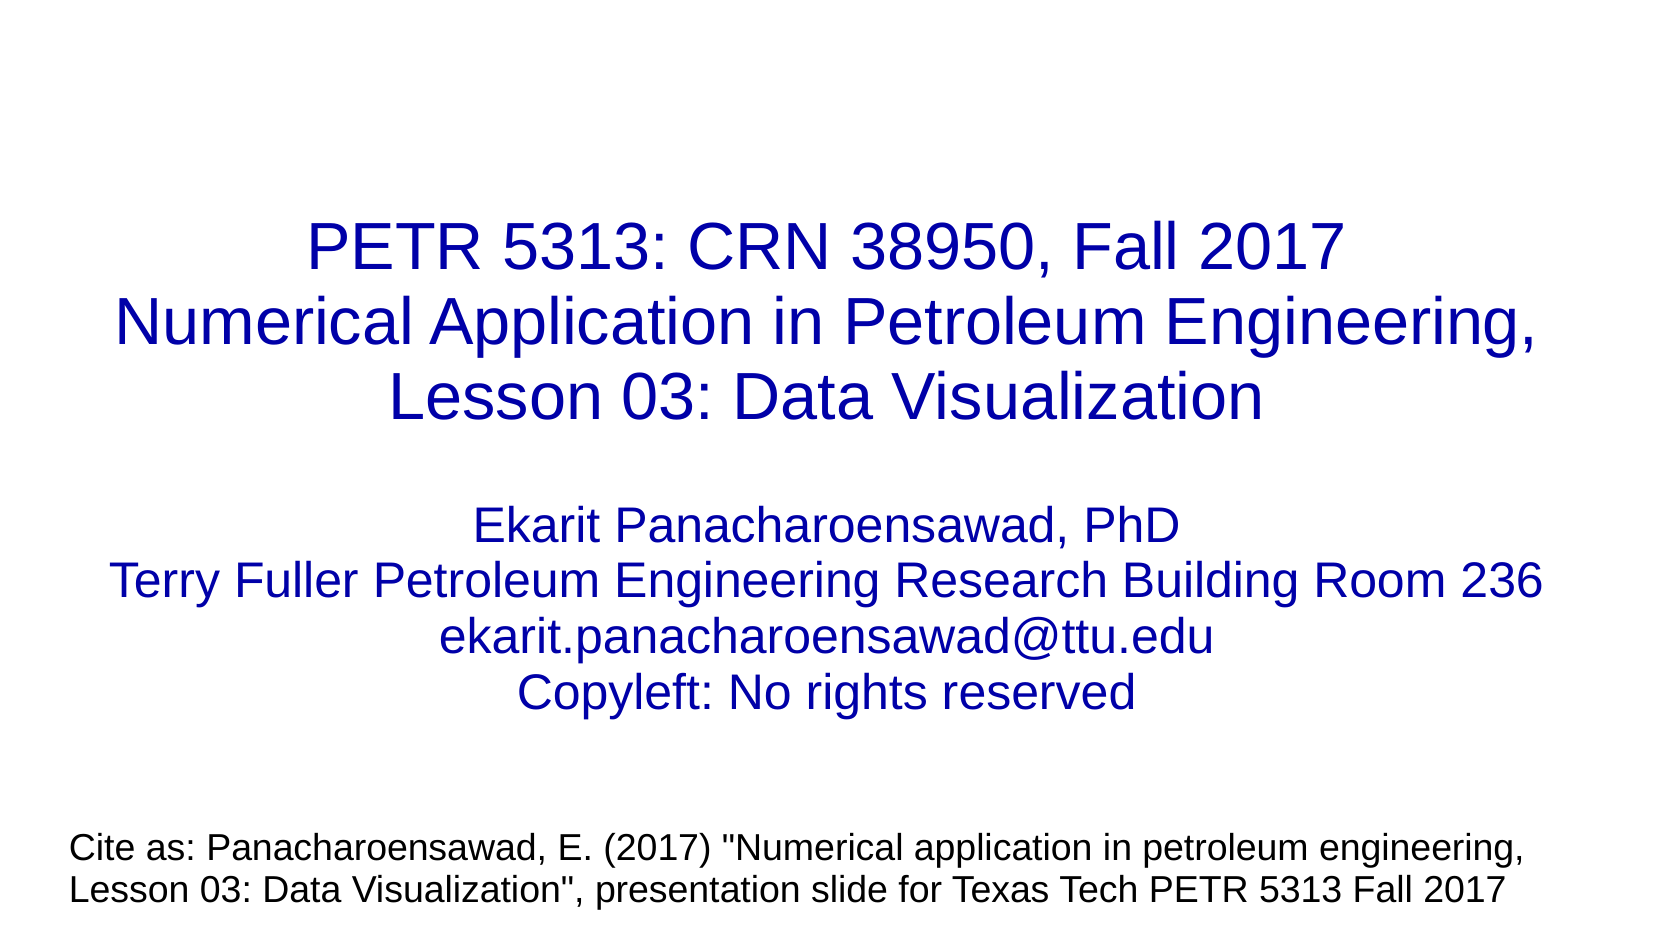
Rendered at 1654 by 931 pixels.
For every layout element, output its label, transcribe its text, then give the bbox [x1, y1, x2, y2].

title Ekarit Panacharoensawad, PhD Terry Fuller Petroleum Engineering Research Building Room 236 ekarit.panacharoensawad@ttu.edu Copyleft: No rights reserved [28, 496, 1626, 721]
title PETR 5313: CRN 38950, Fall 2017 Numerical Application in Petroleum Engineering, Lesson 03: Data Visualization [28, 210, 1626, 433]
text_box Cite as: Panacharoensawad, E. (2017) "Numerical application in petroleum engineering, Lesson 03: Data Visualization", presentation slide for Texas Tech PETR 5313 Fall 2017 [54, 819, 1600, 917]
